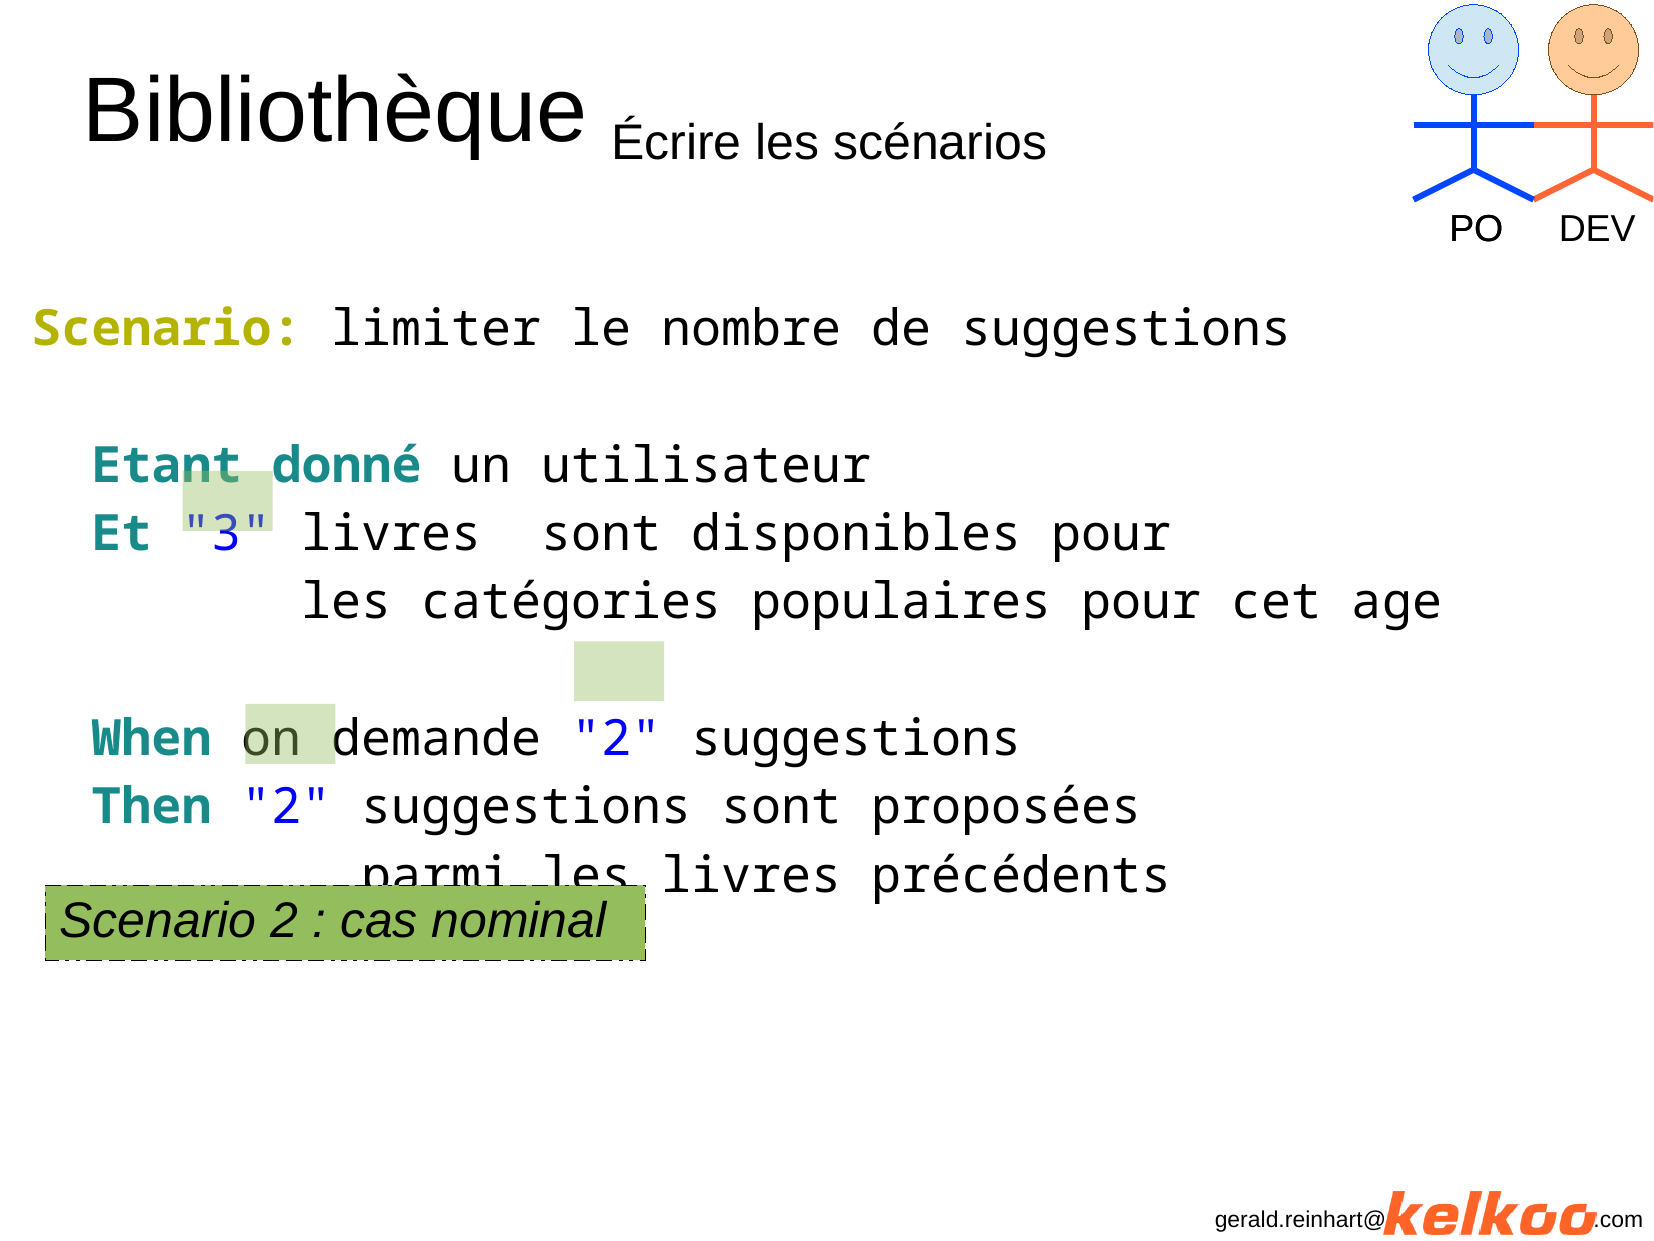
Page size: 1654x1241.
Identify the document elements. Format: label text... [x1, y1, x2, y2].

text_box DEV [1534, 199, 1654, 257]
picture [1383, 1191, 1597, 1199]
text_box [182, 470, 273, 531]
text_box PO [1413, 213, 1534, 257]
text_box Écrire les scénarios [596, 106, 1063, 178]
text_box gerald.reinhart@ .com [1193, 1199, 1654, 1241]
title Bibliothèque [82, 5, 1571, 213]
text_box Scenario 2 : cas nominal [45, 885, 646, 961]
text_box [574, 641, 665, 702]
text_box [1571, 4, 1639, 95]
text_box Scenario: limiter le nombre de suggestions Etant donné un utilisateur Et "3" livres sont disponibles pour les catégories populaires pour cet age When on demande "2" suggestions Then "2" suggestions sont proposées parmi les livres précédents [0, 285, 1457, 1111]
text_box [245, 703, 336, 764]
